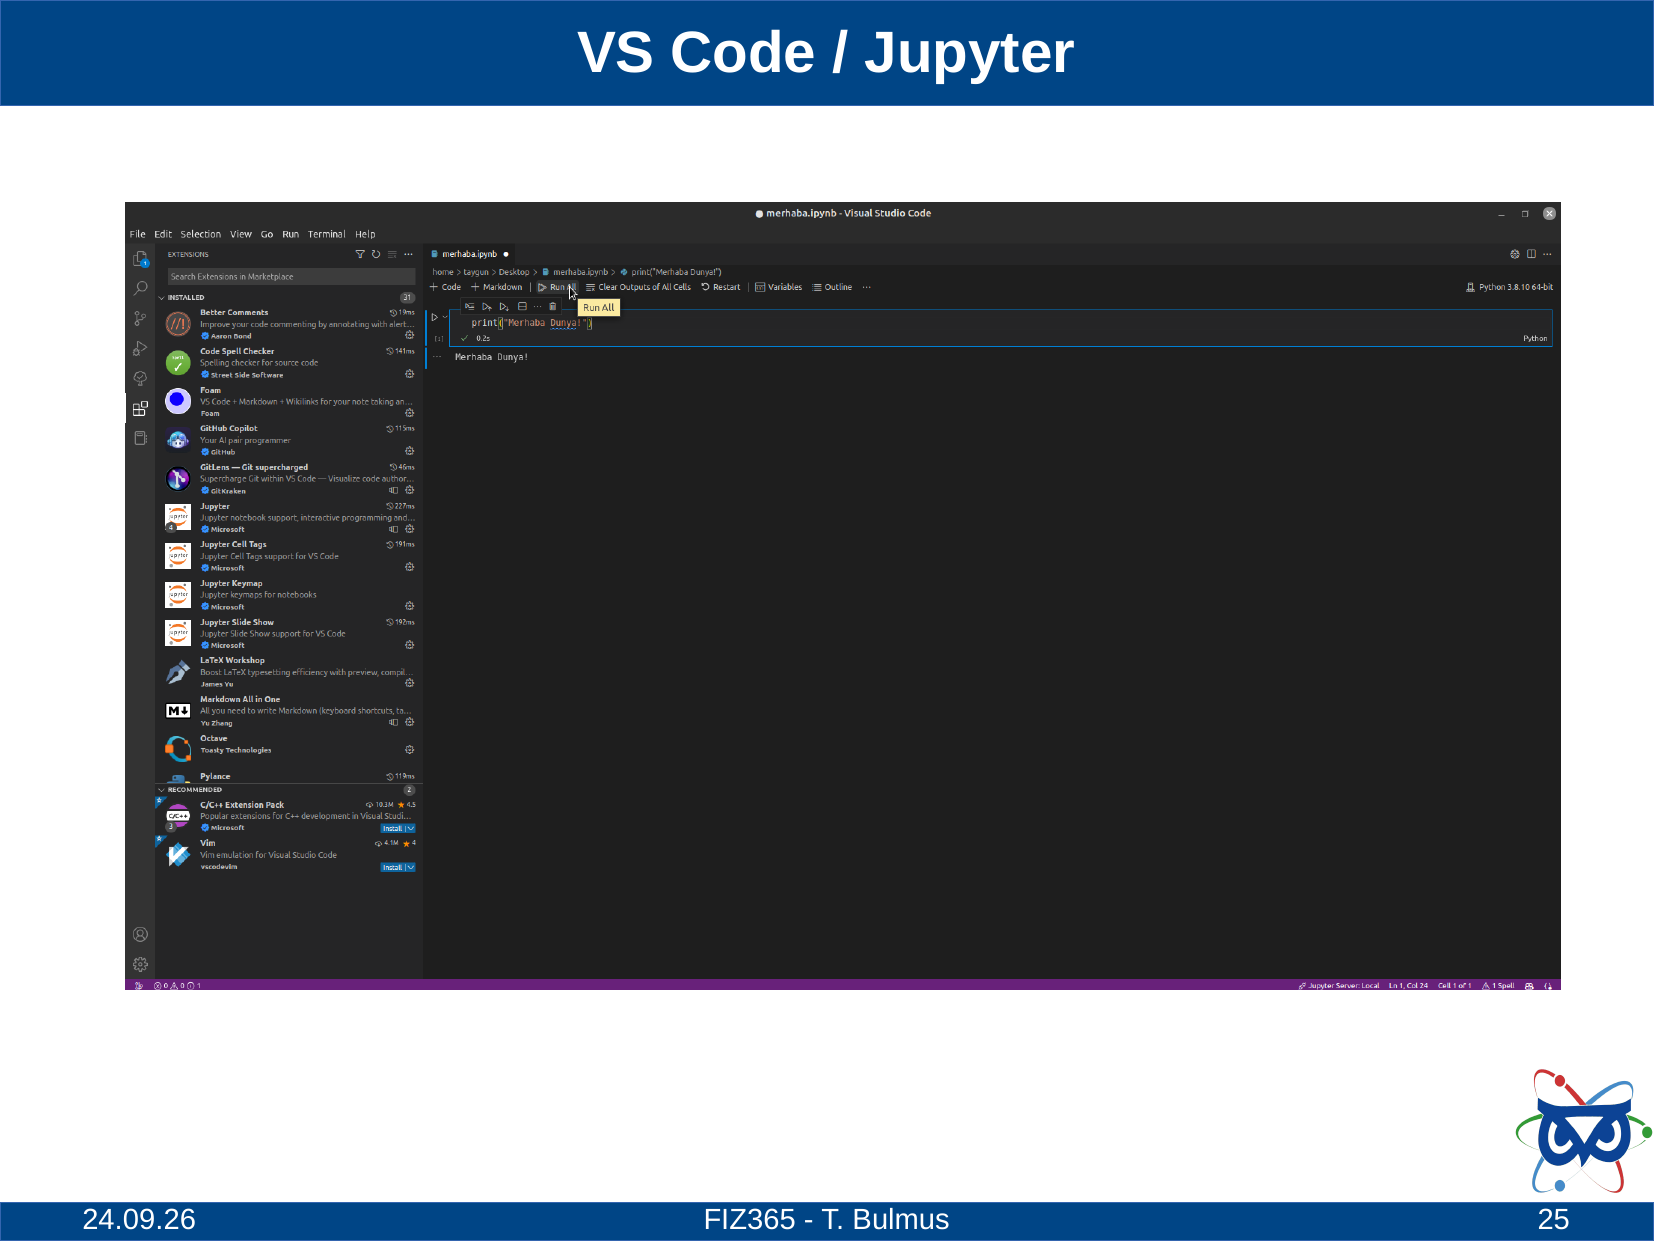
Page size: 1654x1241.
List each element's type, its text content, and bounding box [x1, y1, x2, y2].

picture [1514, 1061, 1653, 1201]
picture [125, 202, 1561, 991]
title VS Code / Jupyter [0, 0, 1653, 106]
